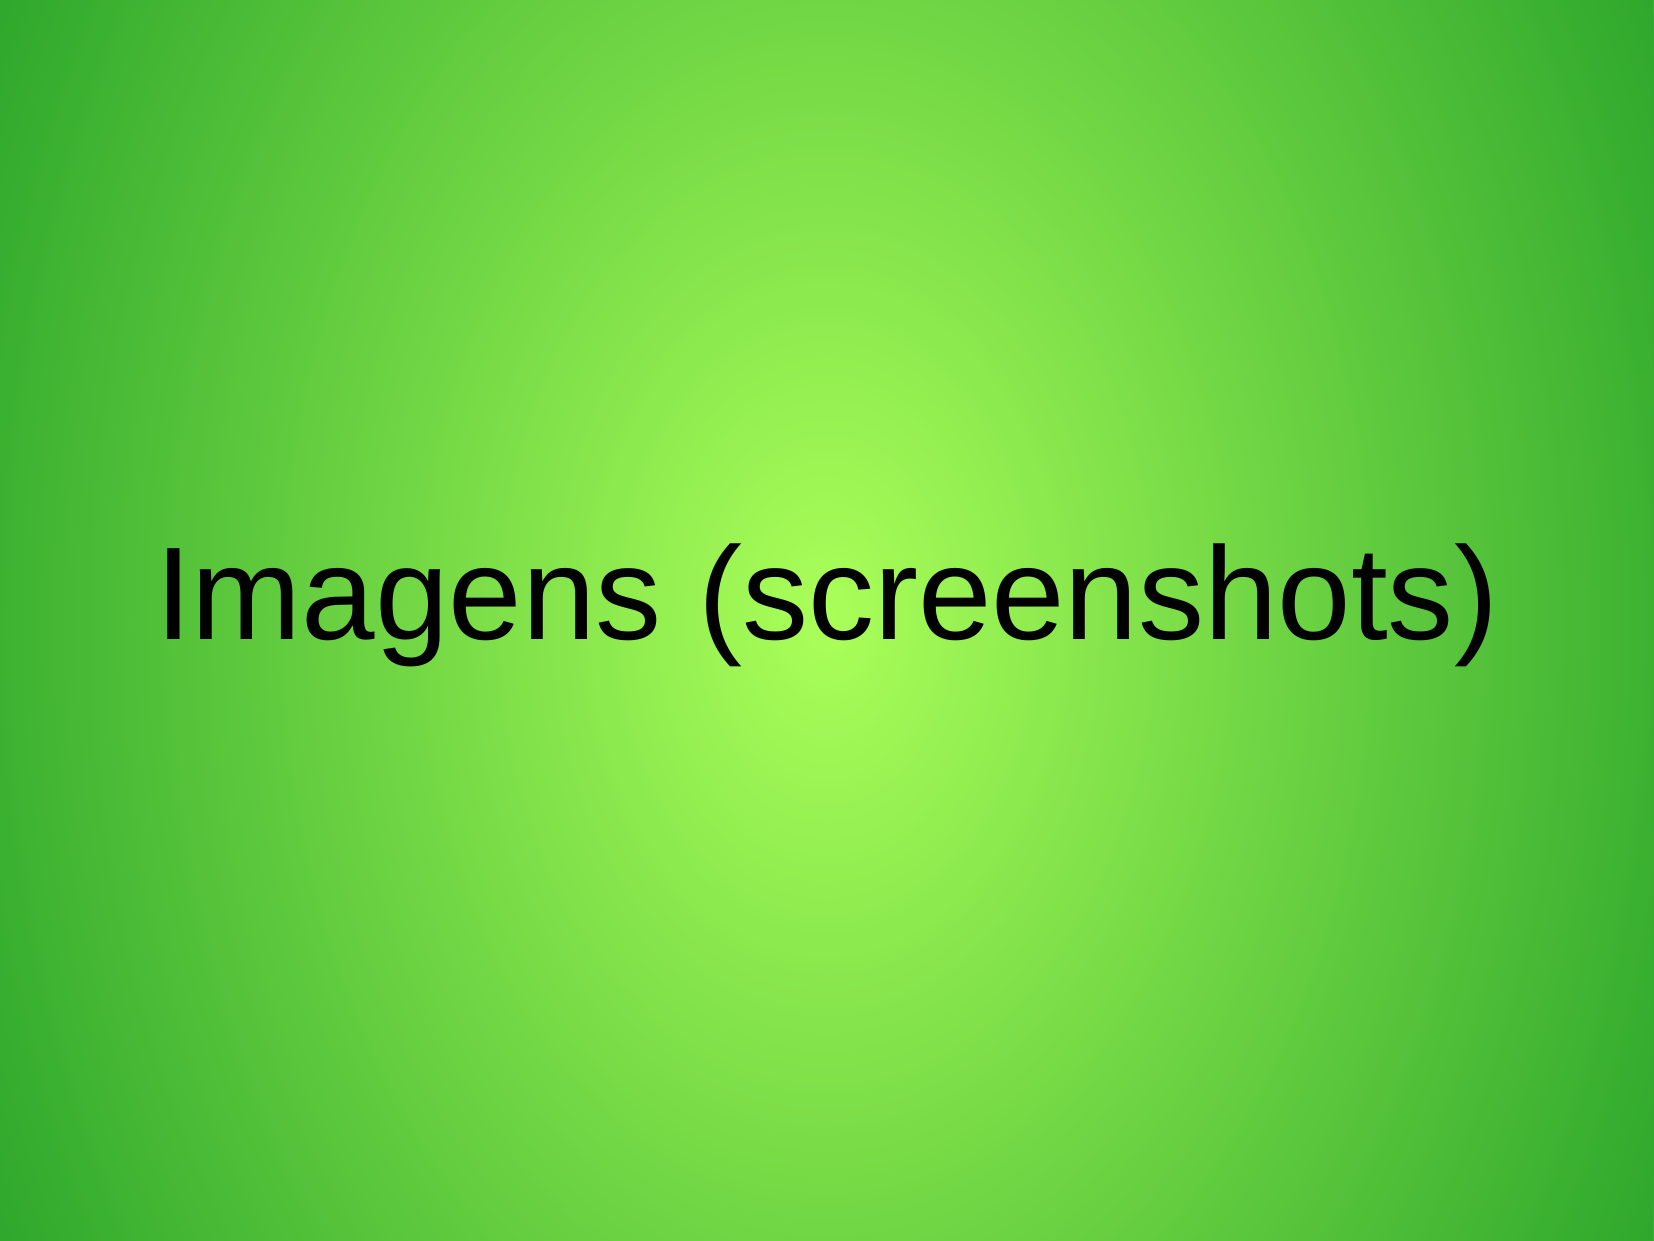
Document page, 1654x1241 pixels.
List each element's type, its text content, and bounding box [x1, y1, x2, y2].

title Imagens (screenshots) [82, 489, 1571, 697]
